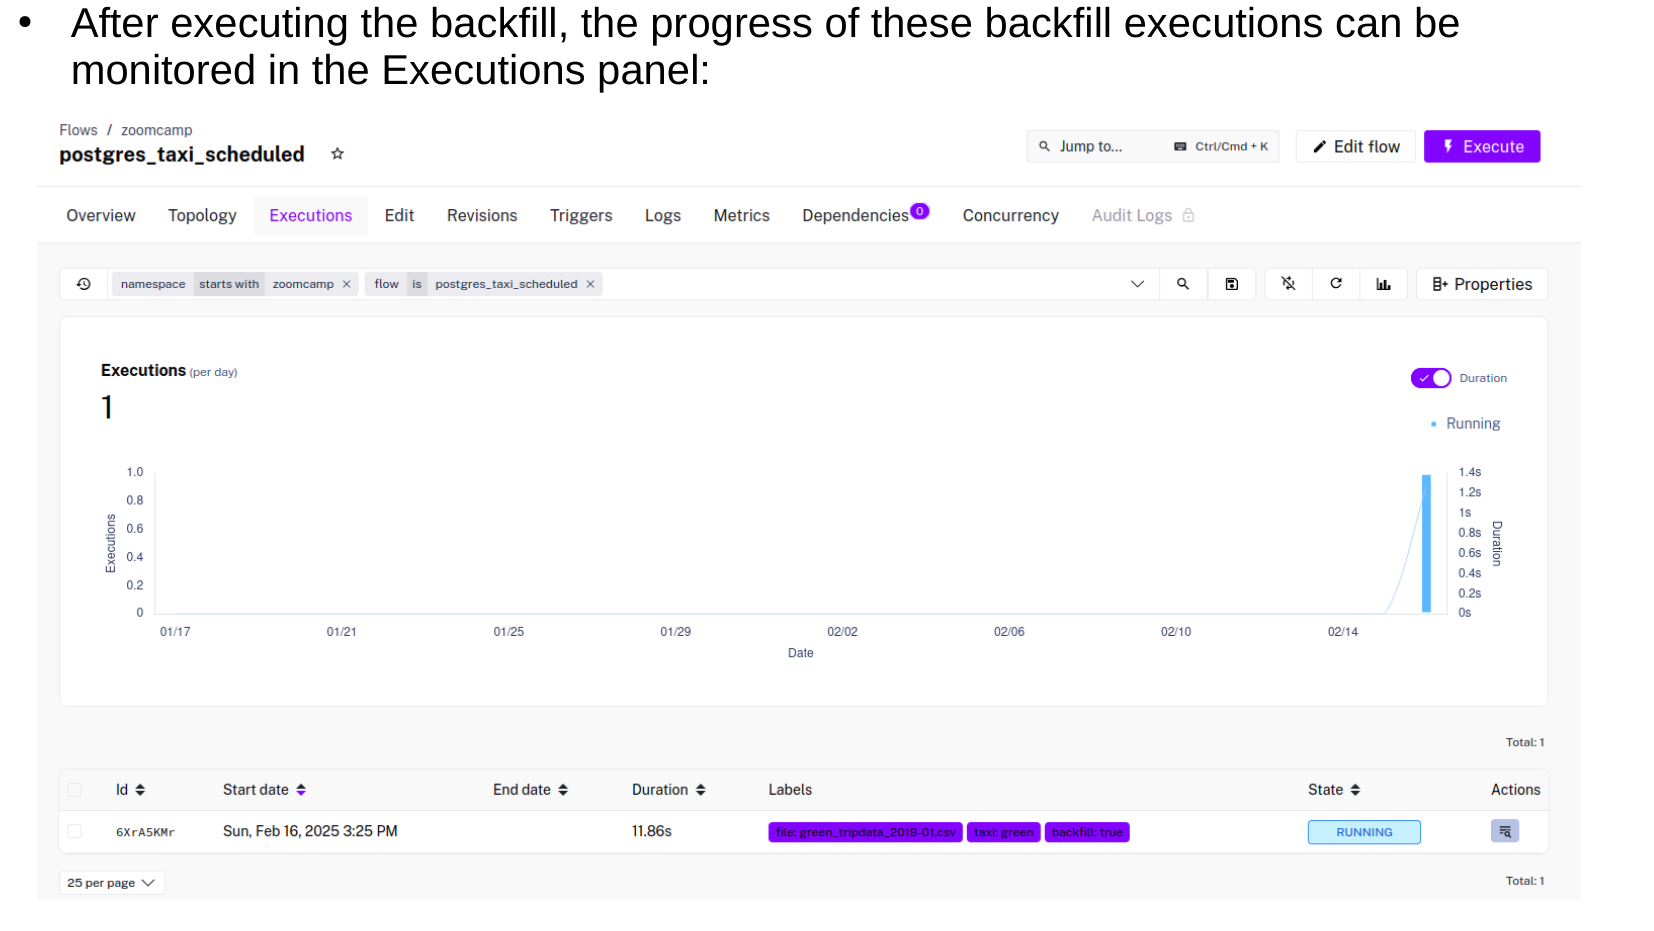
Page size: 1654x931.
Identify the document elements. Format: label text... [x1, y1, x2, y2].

picture [37, 112, 1581, 901]
list After executing the backfill, the progress of these backfill executions can be monitored in the Executions panel: [0, 0, 1489, 540]
